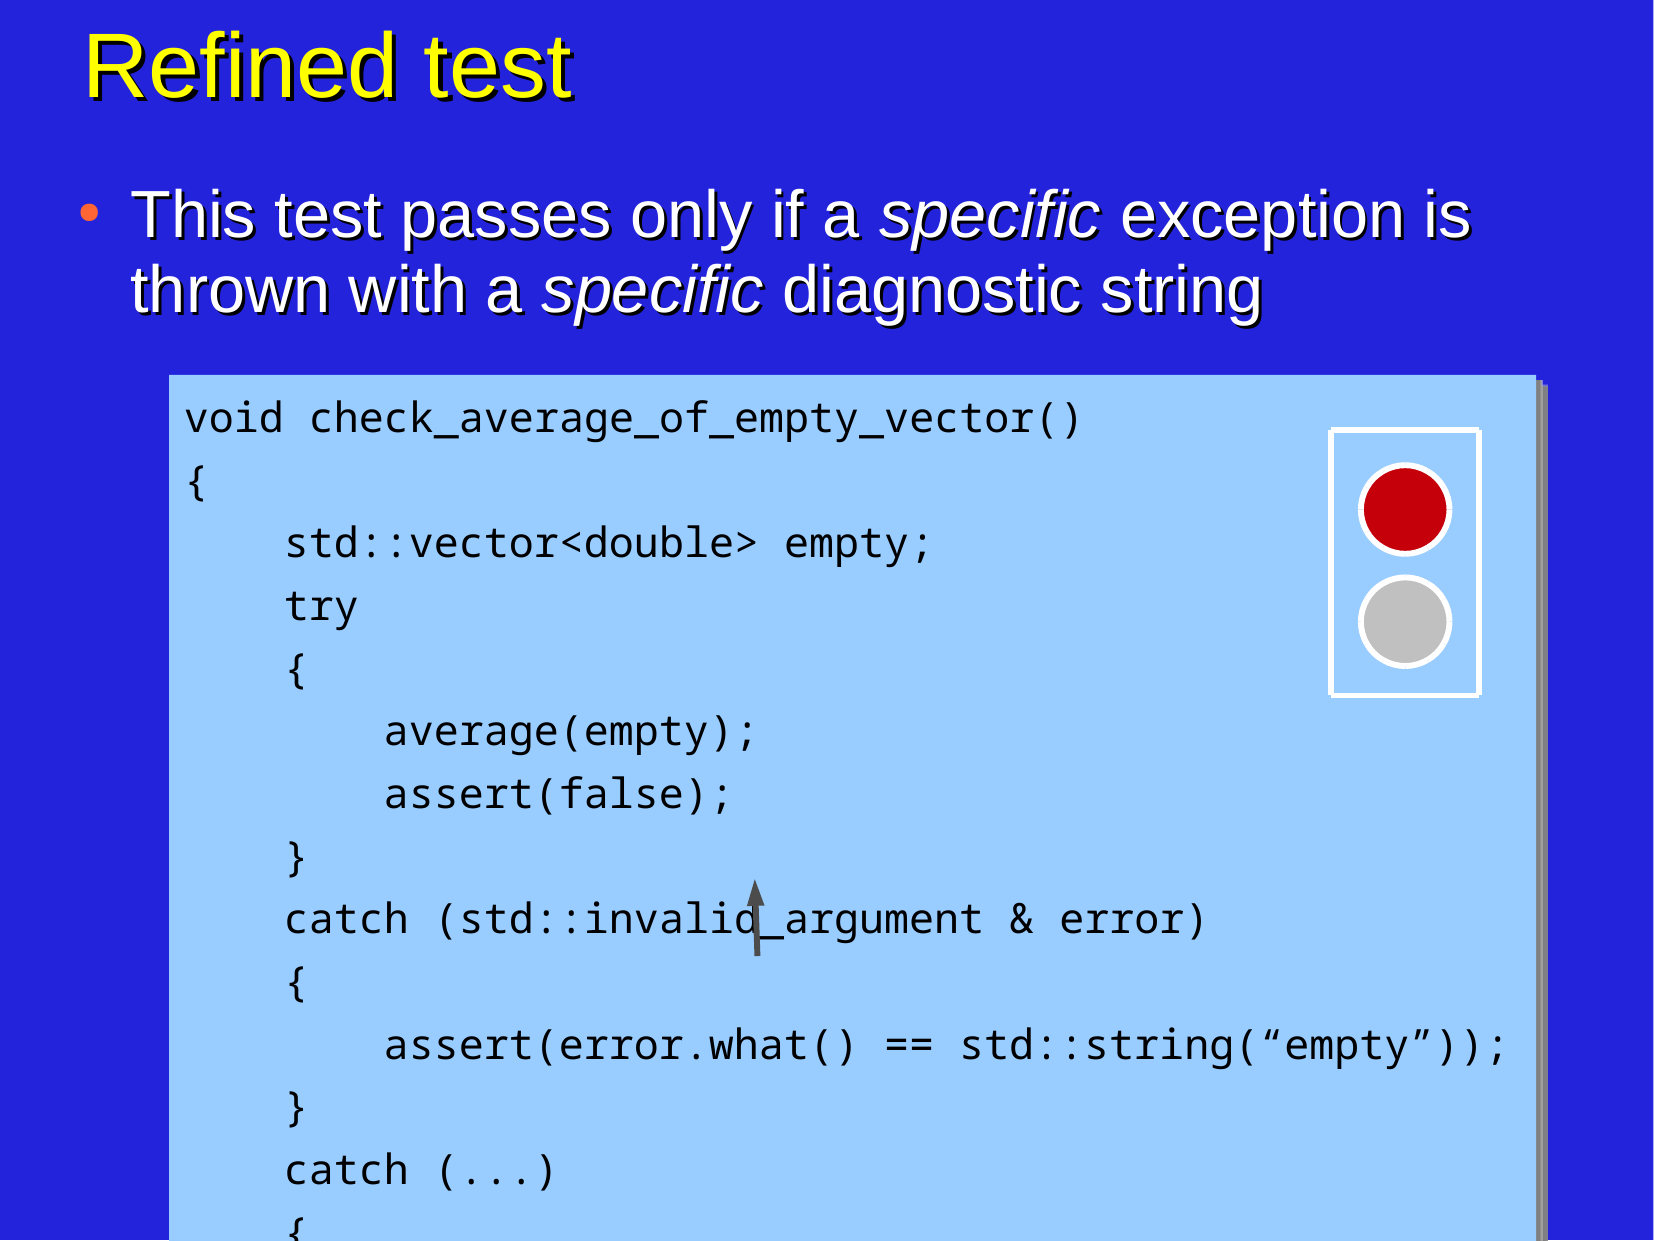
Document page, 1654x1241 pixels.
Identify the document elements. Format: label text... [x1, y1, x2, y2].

title Refined test [82, 2, 1571, 130]
text_box void check_average_of_empty_vector() { std::vector<double> empty; try { average(empty); assert(false); } catch (std::invalid_argument & error) { assert(error.what() == std::string(“empty”)); } catch (...) { assert(false); } } [169, 374, 1537, 1241]
text_box [1331, 429, 1479, 696]
list This test passes only if a specific exception is thrown with a specific diagnostic string [59, 177, 1548, 1182]
